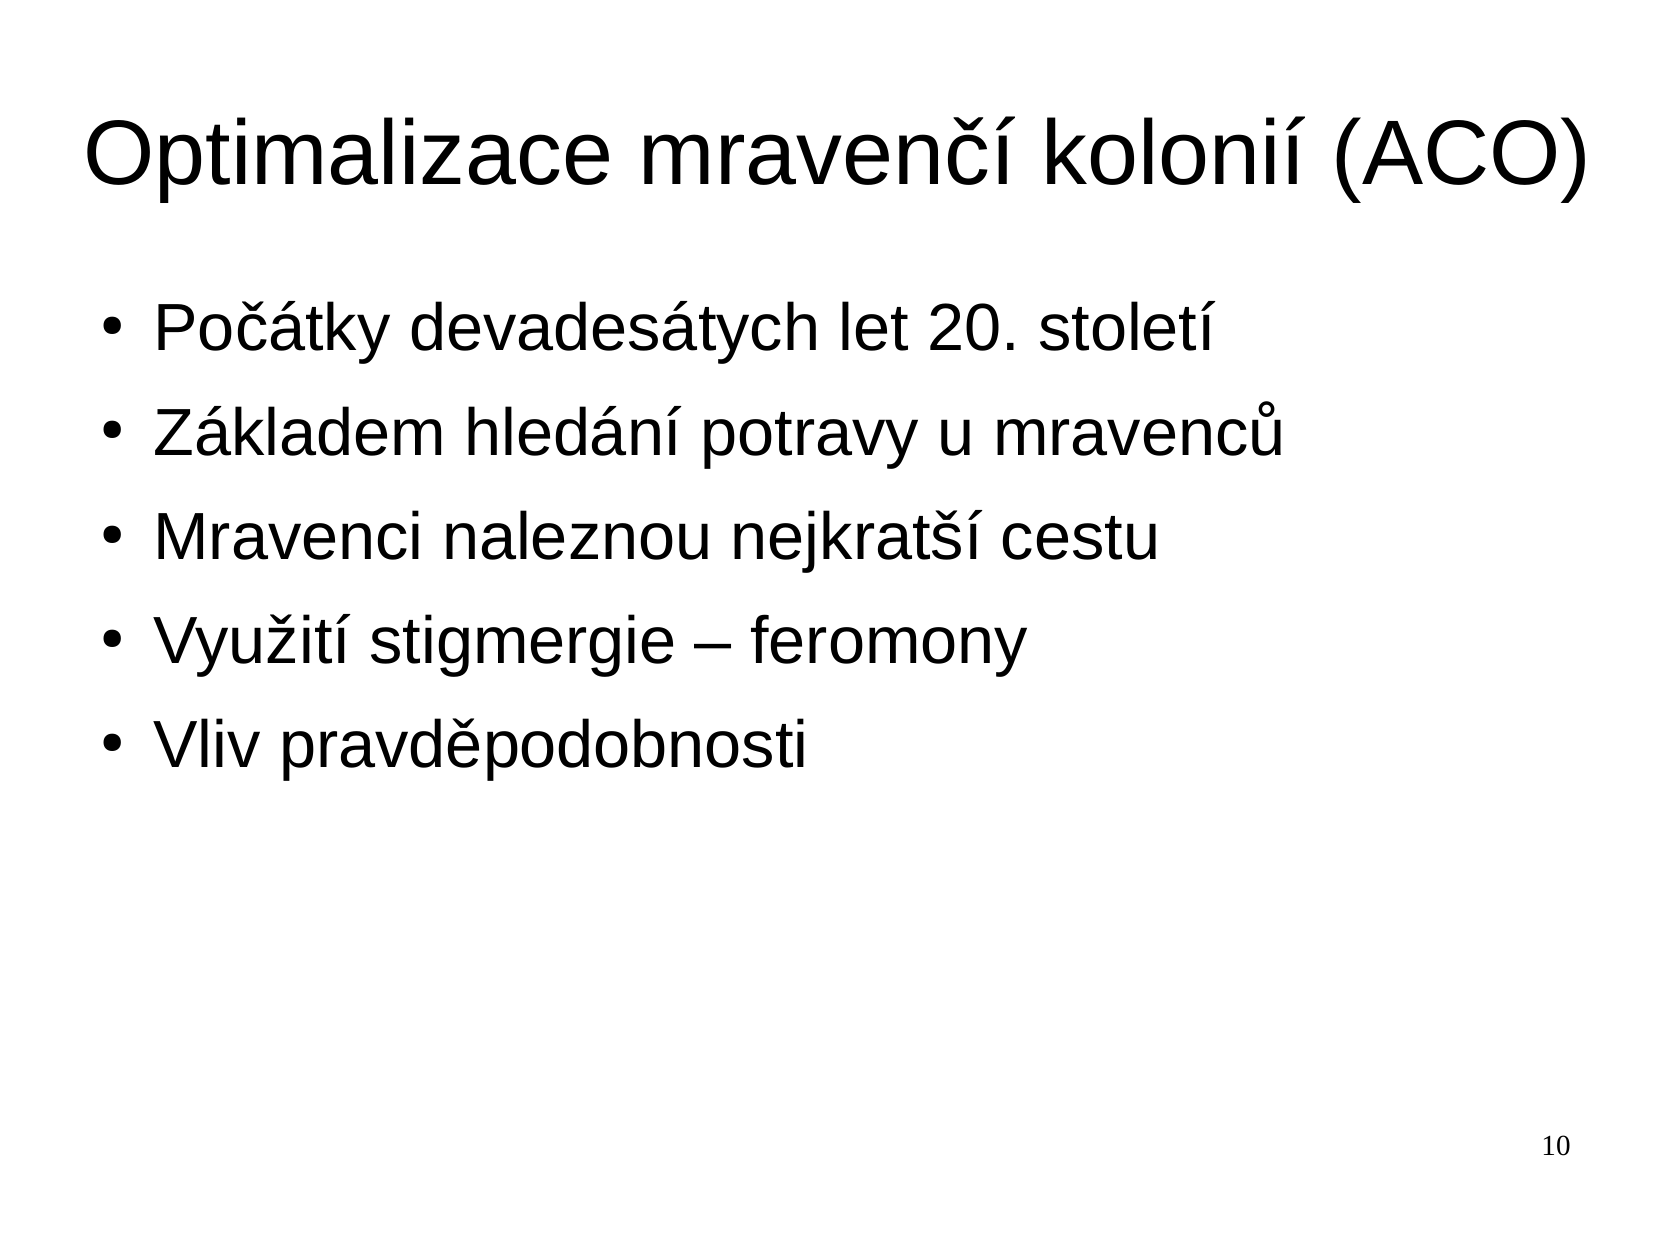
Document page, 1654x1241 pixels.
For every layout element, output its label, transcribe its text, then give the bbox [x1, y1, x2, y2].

title Optimalizace mravenčí kolonií (ACO) [82, 49, 1595, 257]
list Počátky devadesátych let 20. století Základem hledání potravy u mravenců Mravenci naleznou nejkratší cestu Využití stigmergie – feromony Vliv pravděpodobnosti [82, 290, 1571, 1109]
